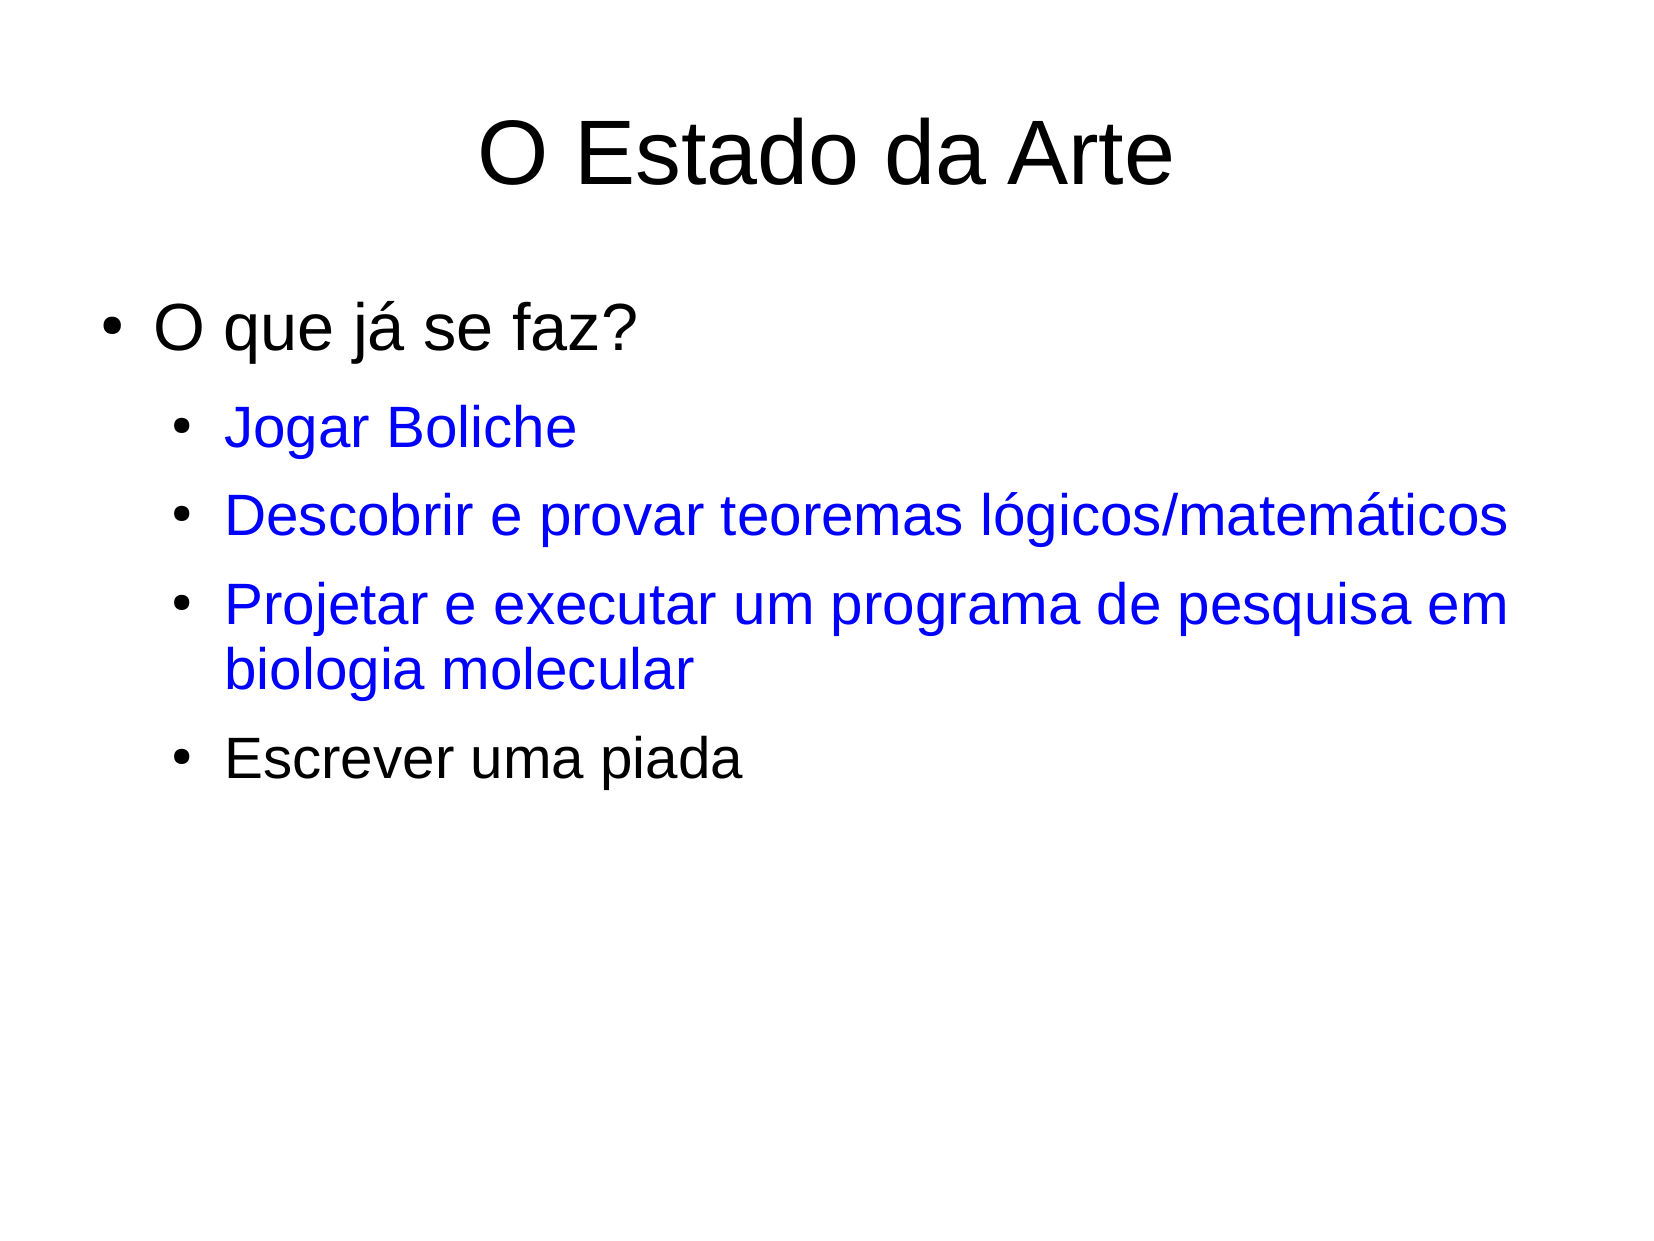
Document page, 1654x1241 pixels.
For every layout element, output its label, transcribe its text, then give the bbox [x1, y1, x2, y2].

title O Estado da Arte [82, 49, 1571, 257]
list O que já se faz? Jogar Boliche Descobrir e provar teoremas lógicos/matemáticos Projetar e executar um programa de pesquisa em biologia molecular Escrever uma piada [82, 290, 1571, 1109]
